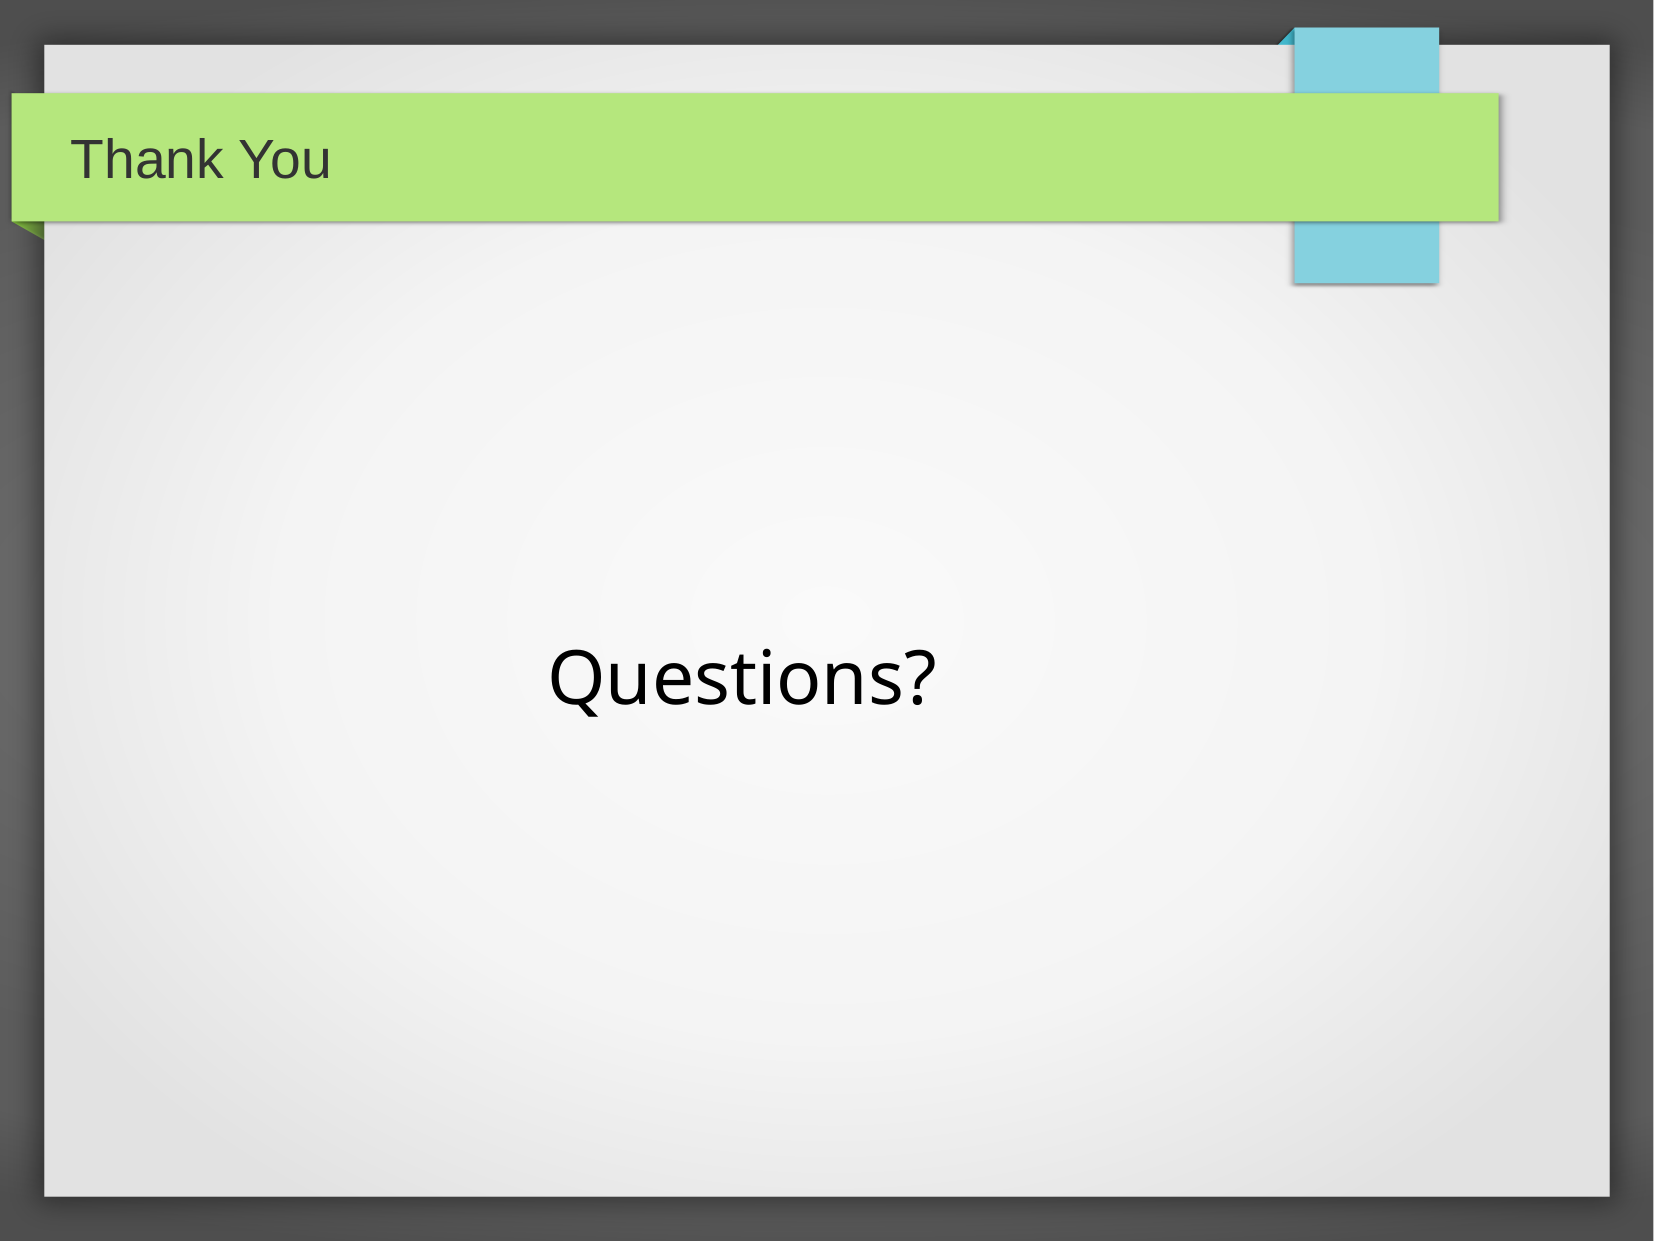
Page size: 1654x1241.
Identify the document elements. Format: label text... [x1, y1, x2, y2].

subtitle Questions? [135, 345, 1323, 1006]
picture [0, 0, 1654, 1241]
title Thank You [70, 106, 1229, 213]
